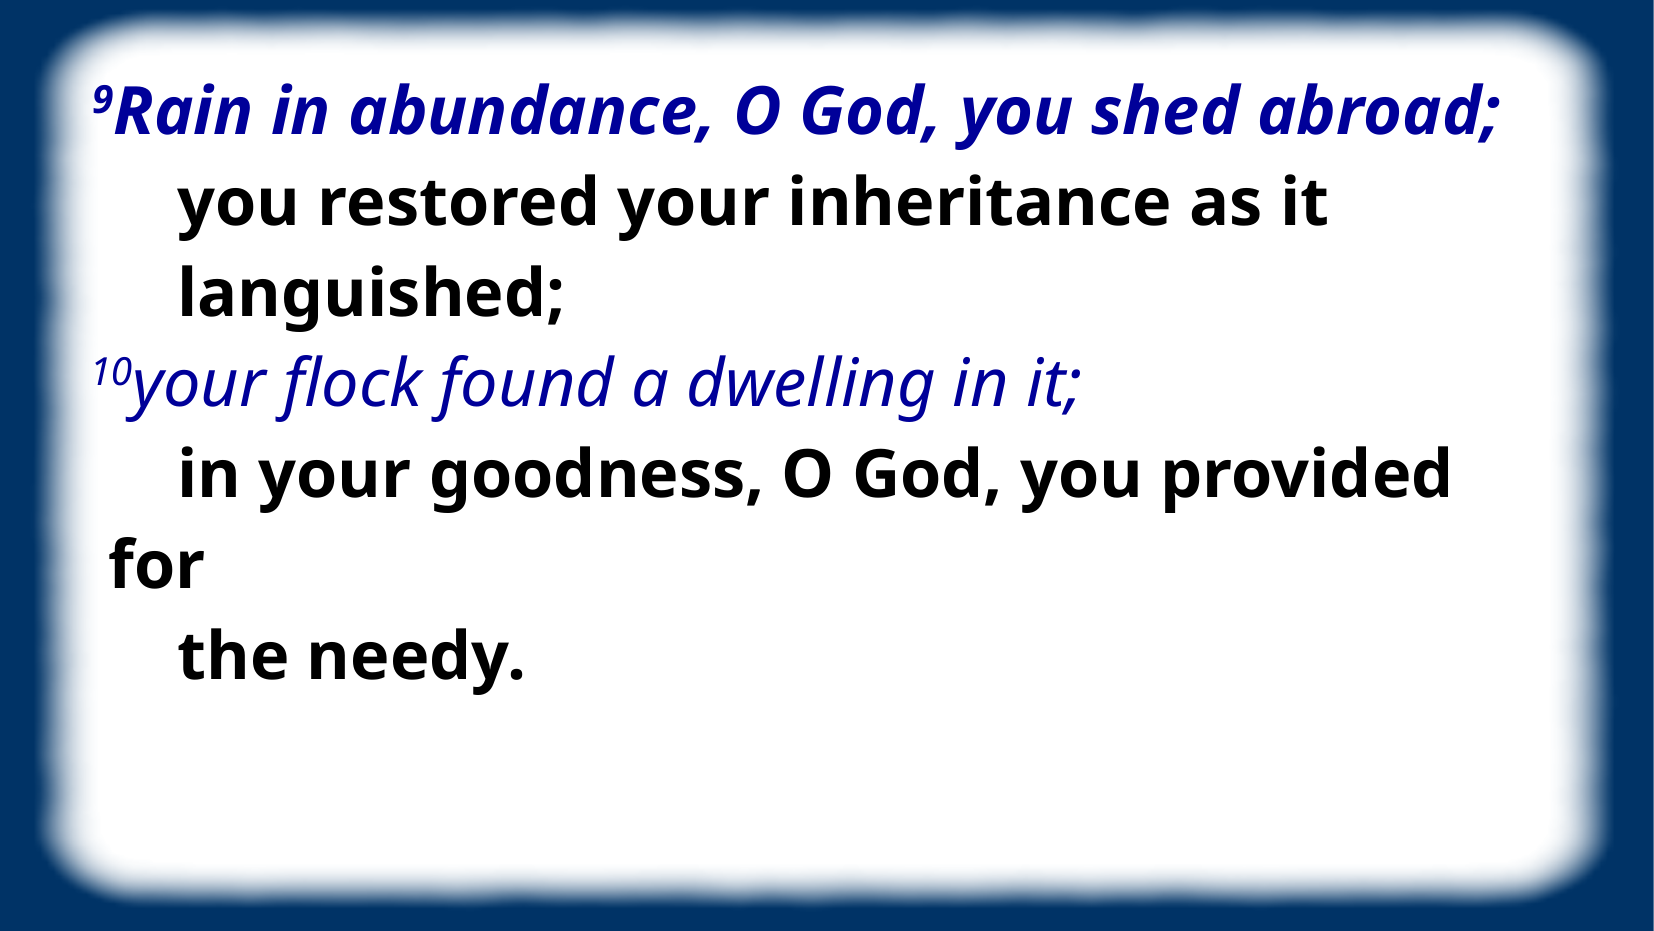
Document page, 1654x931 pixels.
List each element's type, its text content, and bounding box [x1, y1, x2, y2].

picture [0, 0, 1654, 931]
text_box 9Rain in abundance, O God, you shed abroad; you restored your inheritance as it languished; 10your flock found a dwelling in it; in your goodness, O God, you provided for the needy. [75, 55, 1576, 645]
